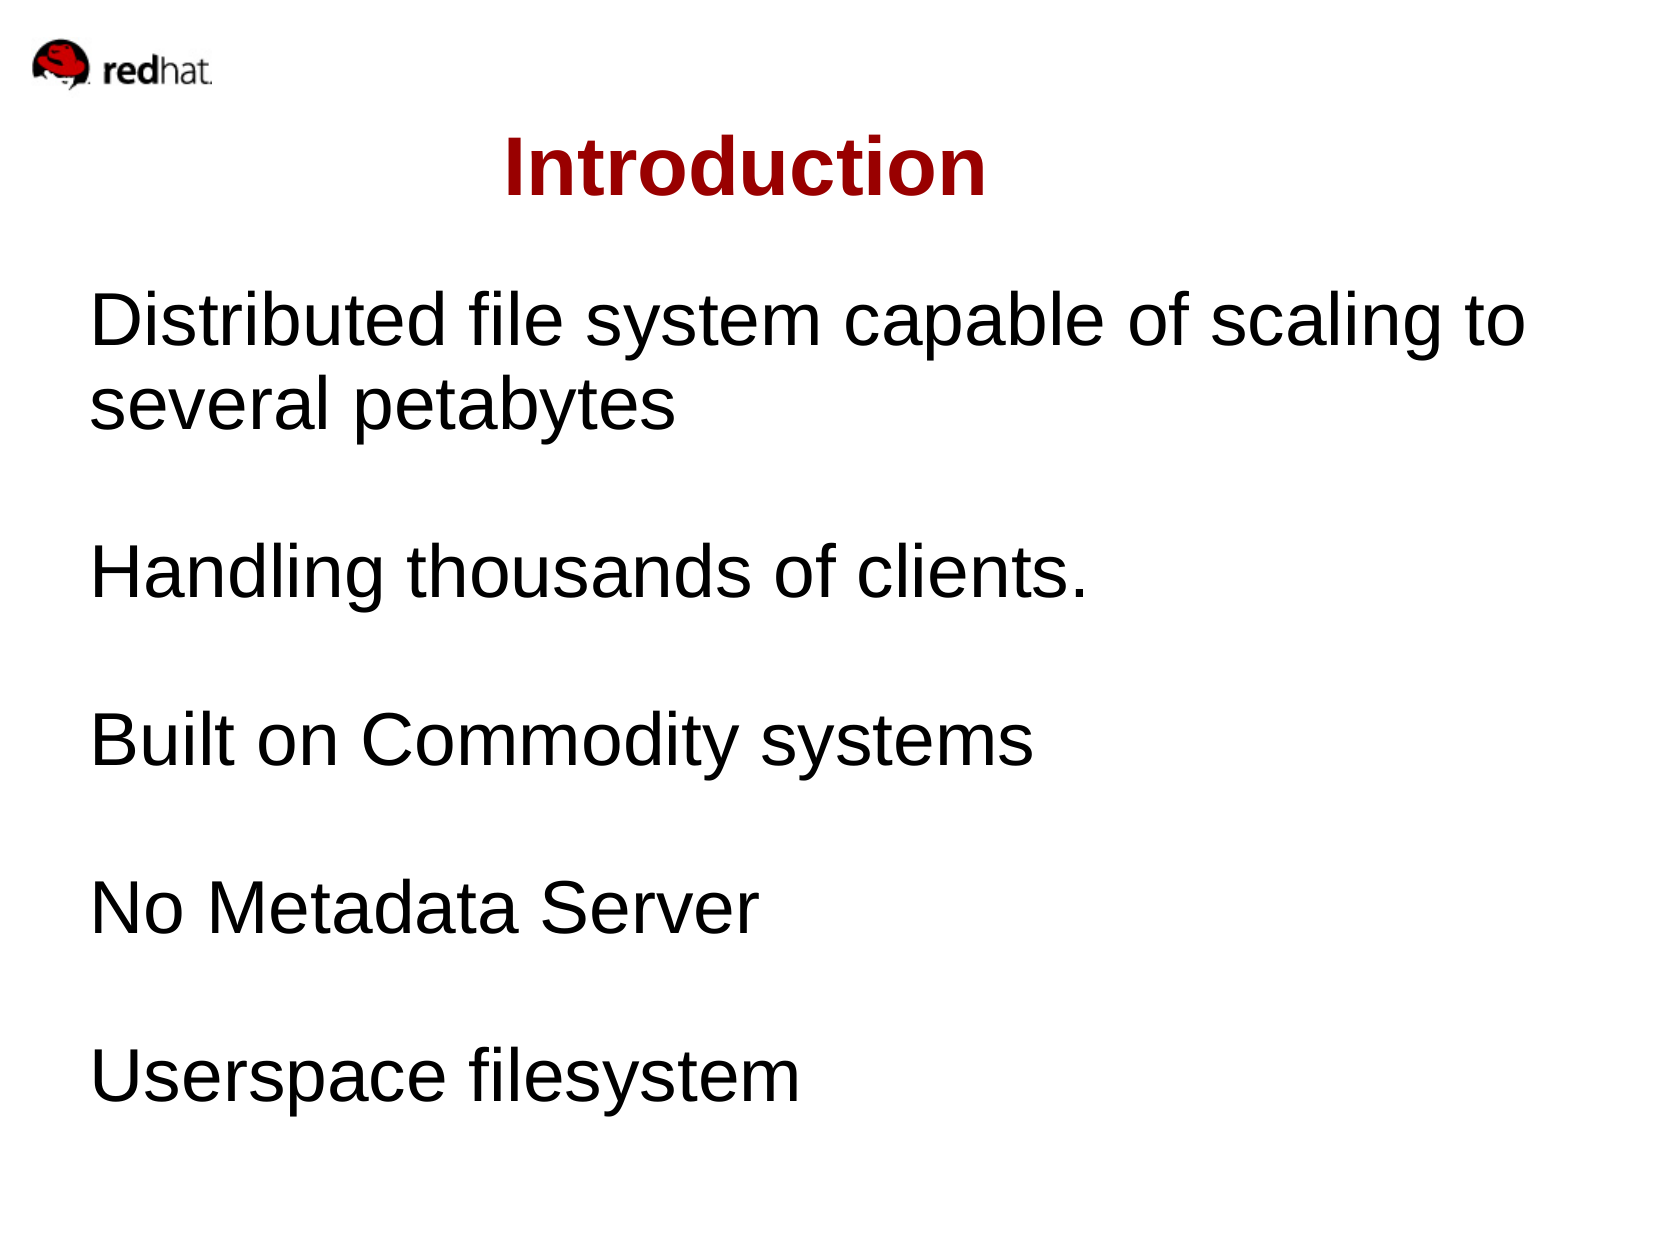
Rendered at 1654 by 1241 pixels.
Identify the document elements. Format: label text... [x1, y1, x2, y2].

text_box Introduction [150, 112, 1313, 226]
text_box Distributed file system capable of scaling to several petabytes Handling thousands of clients. Built on Commodity systems No Metadata Server Userspace filesystem [75, 270, 1606, 1160]
picture [31, 37, 212, 98]
